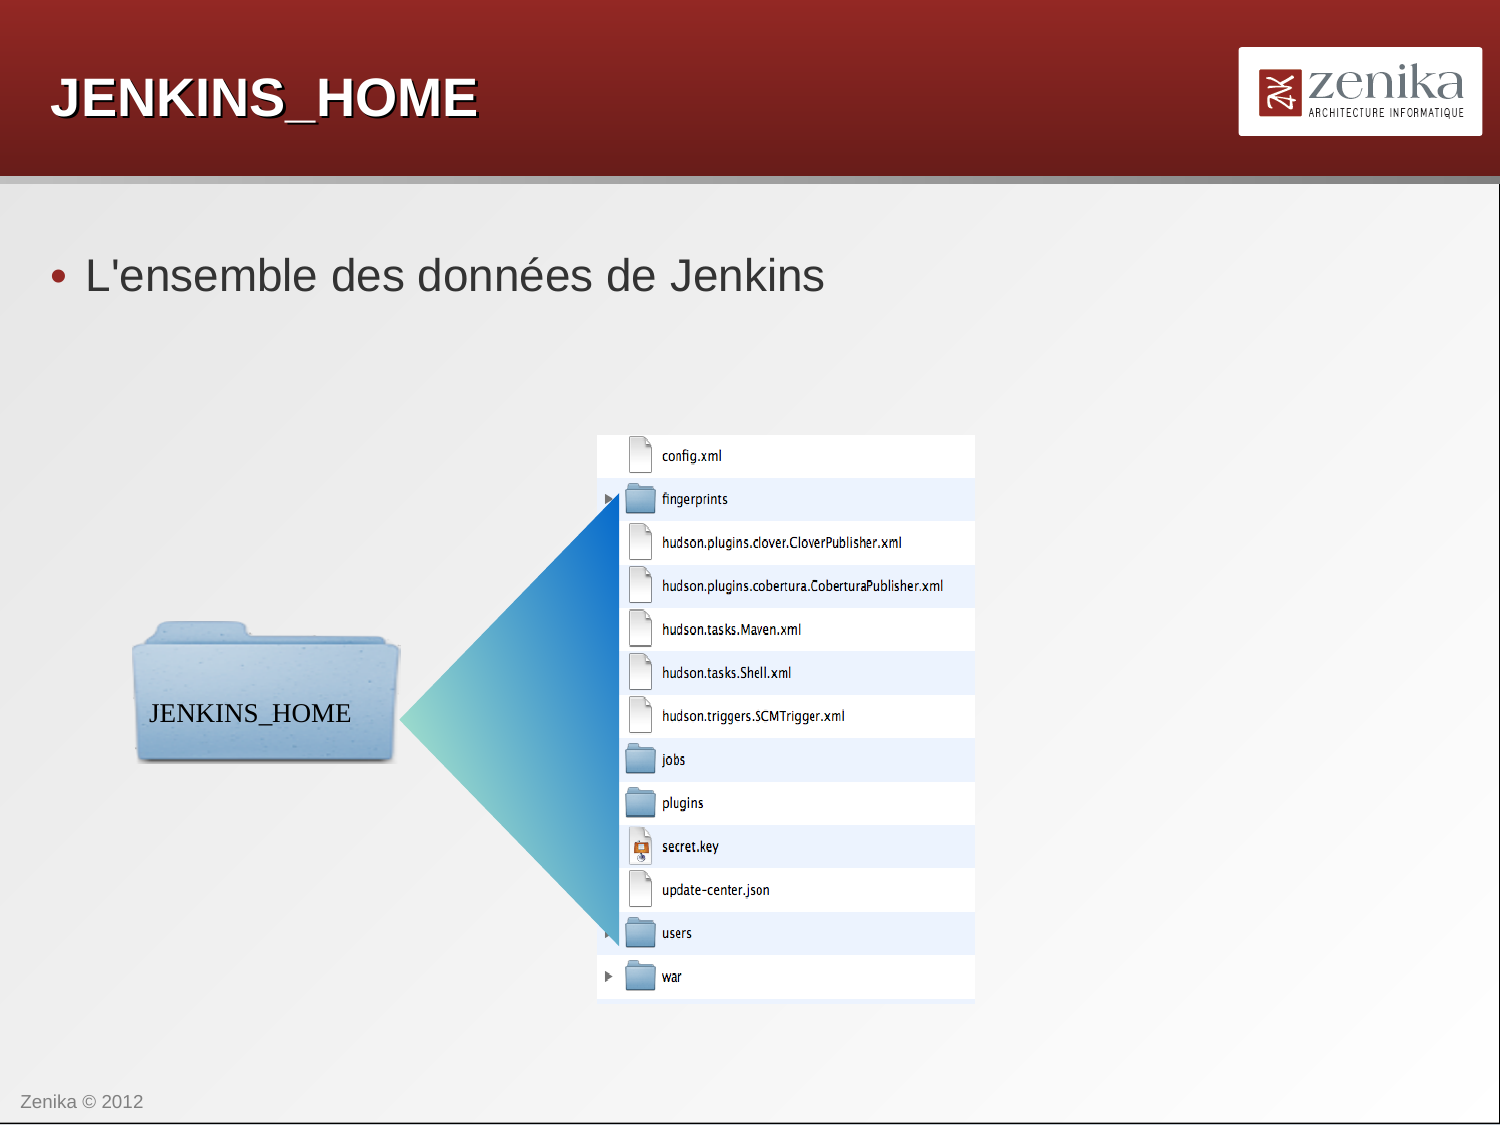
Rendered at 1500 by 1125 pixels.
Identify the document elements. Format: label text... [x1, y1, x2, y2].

text_box [399, 493, 620, 947]
picture [132, 621, 401, 764]
text_box JENKINS_HOME [149, 698, 352, 729]
list L'ensemble des données de Jenkins [50, 249, 1435, 1079]
picture [597, 435, 975, 1004]
title JENKINS_HOME [50, 15, 1206, 180]
picture [1257, 58, 1464, 125]
